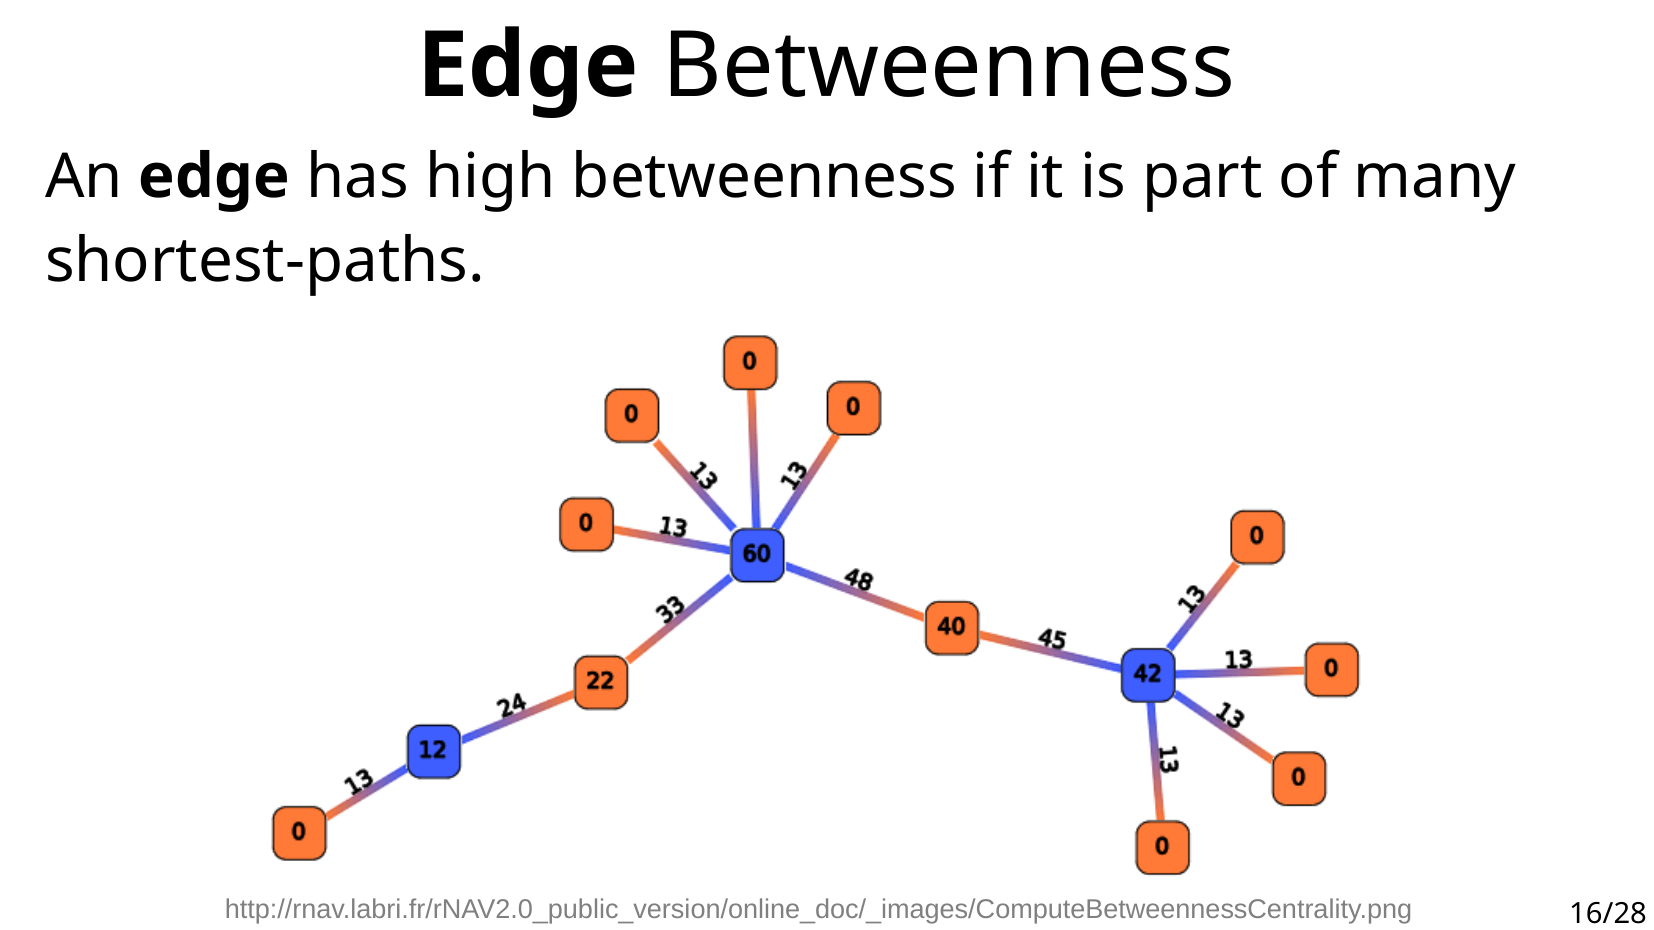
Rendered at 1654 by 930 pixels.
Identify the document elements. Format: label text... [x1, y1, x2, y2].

list An edge has high betweenness if it is part of many shortest-paths. [45, 130, 1621, 301]
title Edge Betweenness [82, 0, 1571, 126]
picture [234, 325, 1456, 896]
text_box http://rnav.labri.fr/rNAV2.0_public_version/online_doc/_images/ComputeBetweennessCentrality.png [210, 887, 1432, 930]
